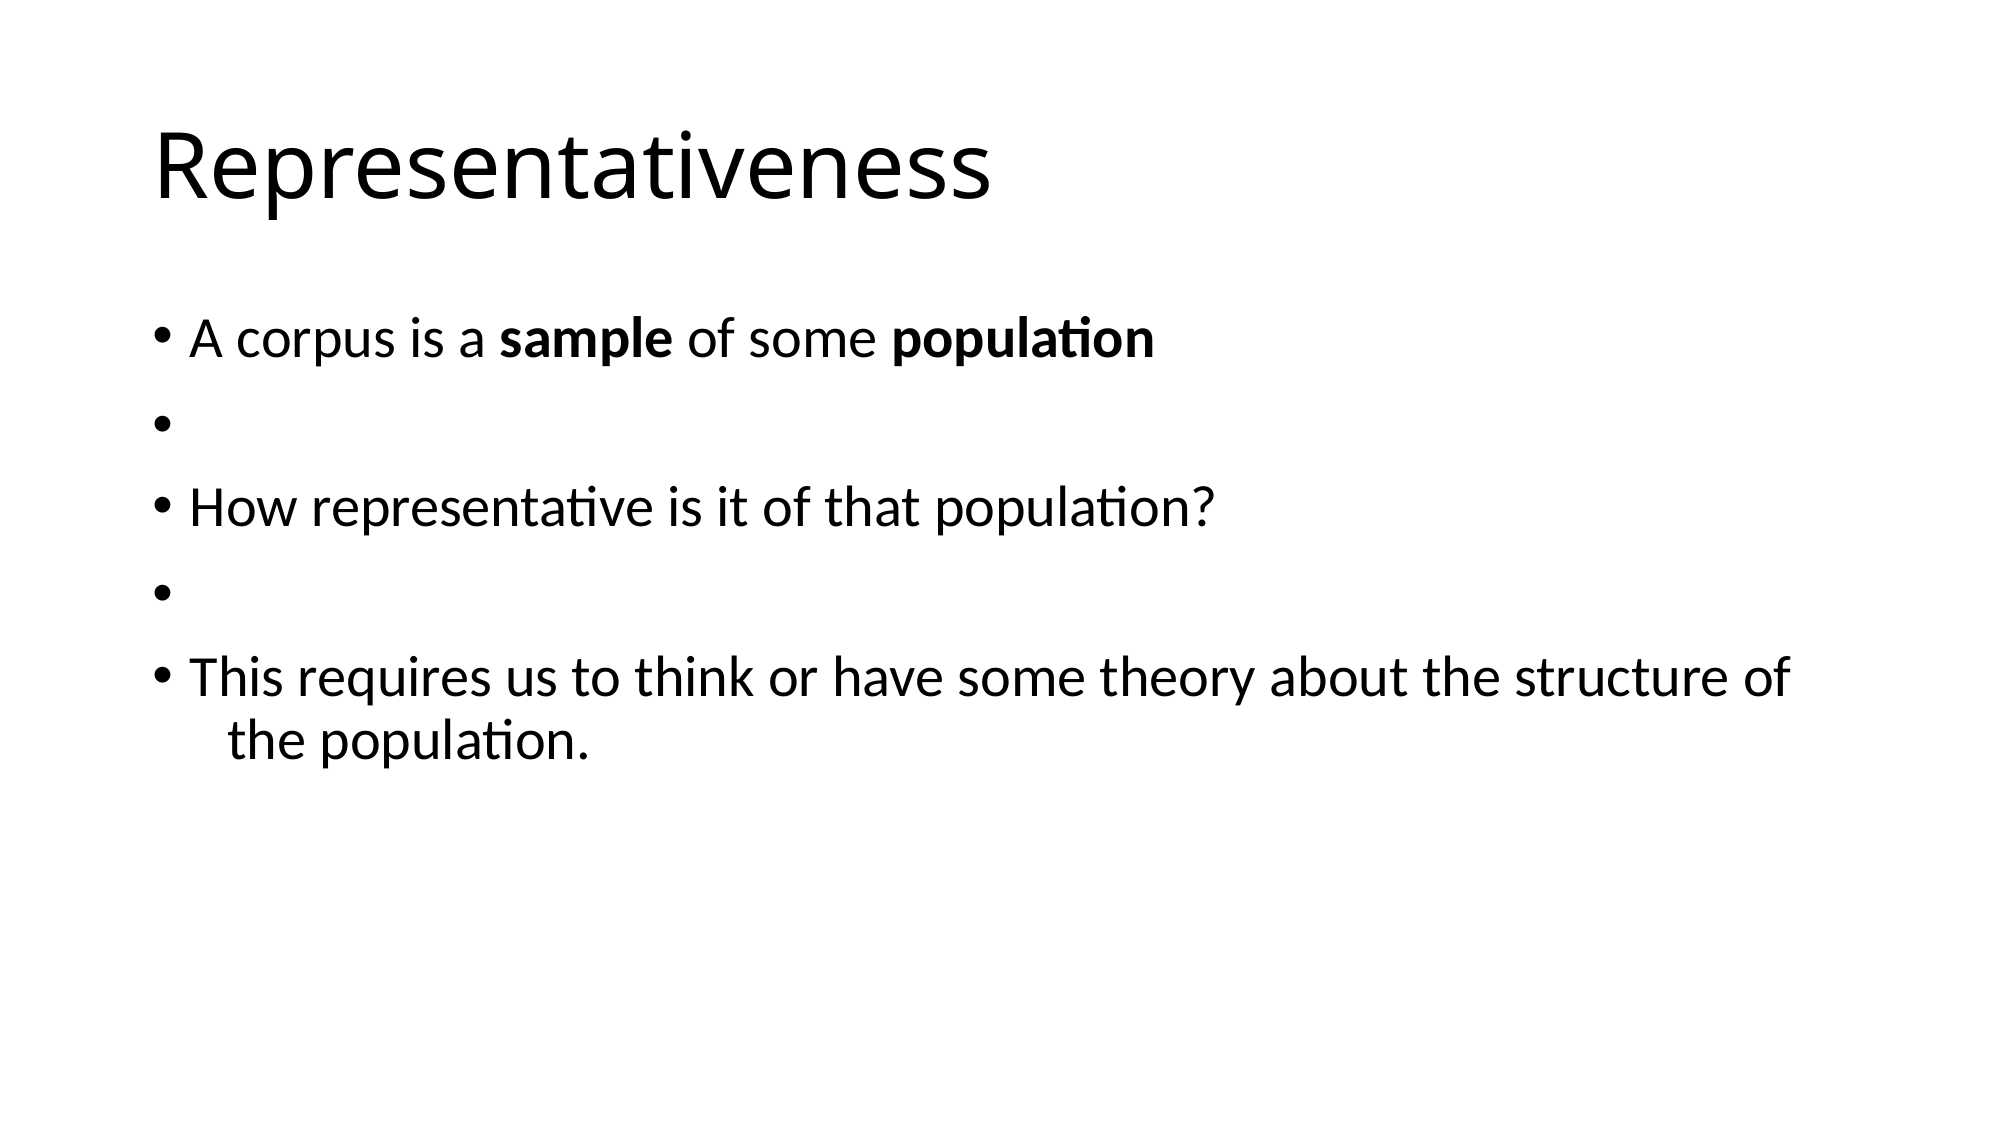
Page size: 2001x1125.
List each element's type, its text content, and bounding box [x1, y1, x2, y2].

title Representativeness [137, 59, 1863, 278]
list A corpus is a sample of some population How representative is it of that population? This requires us to think or have some theory about the structure of the population. [137, 299, 1863, 1014]
